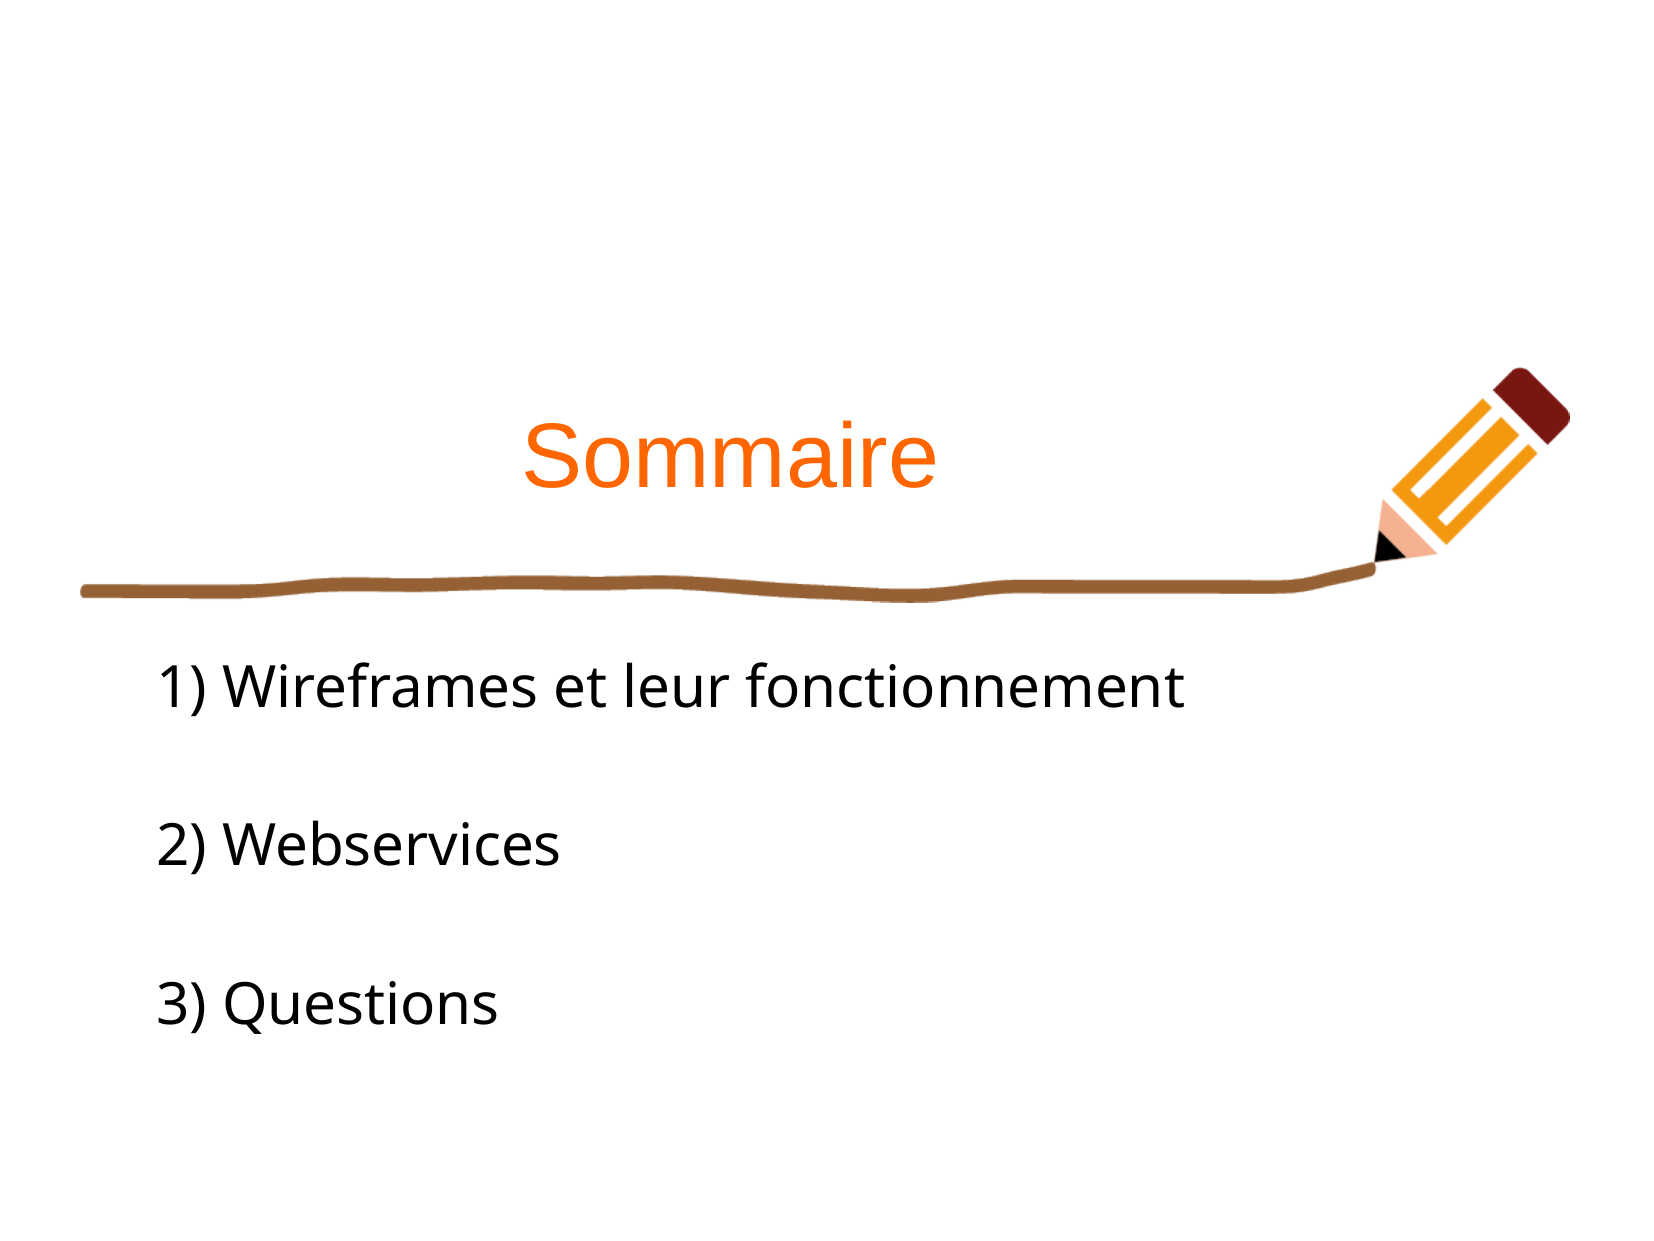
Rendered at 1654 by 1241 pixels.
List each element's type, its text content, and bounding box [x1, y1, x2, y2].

picture [80, 367, 1570, 603]
text_box 1) Wireframes et leur fonctionnement 2) Webservices 3) Questions [141, 637, 1595, 1193]
title Sommaire [82, 352, 1379, 560]
